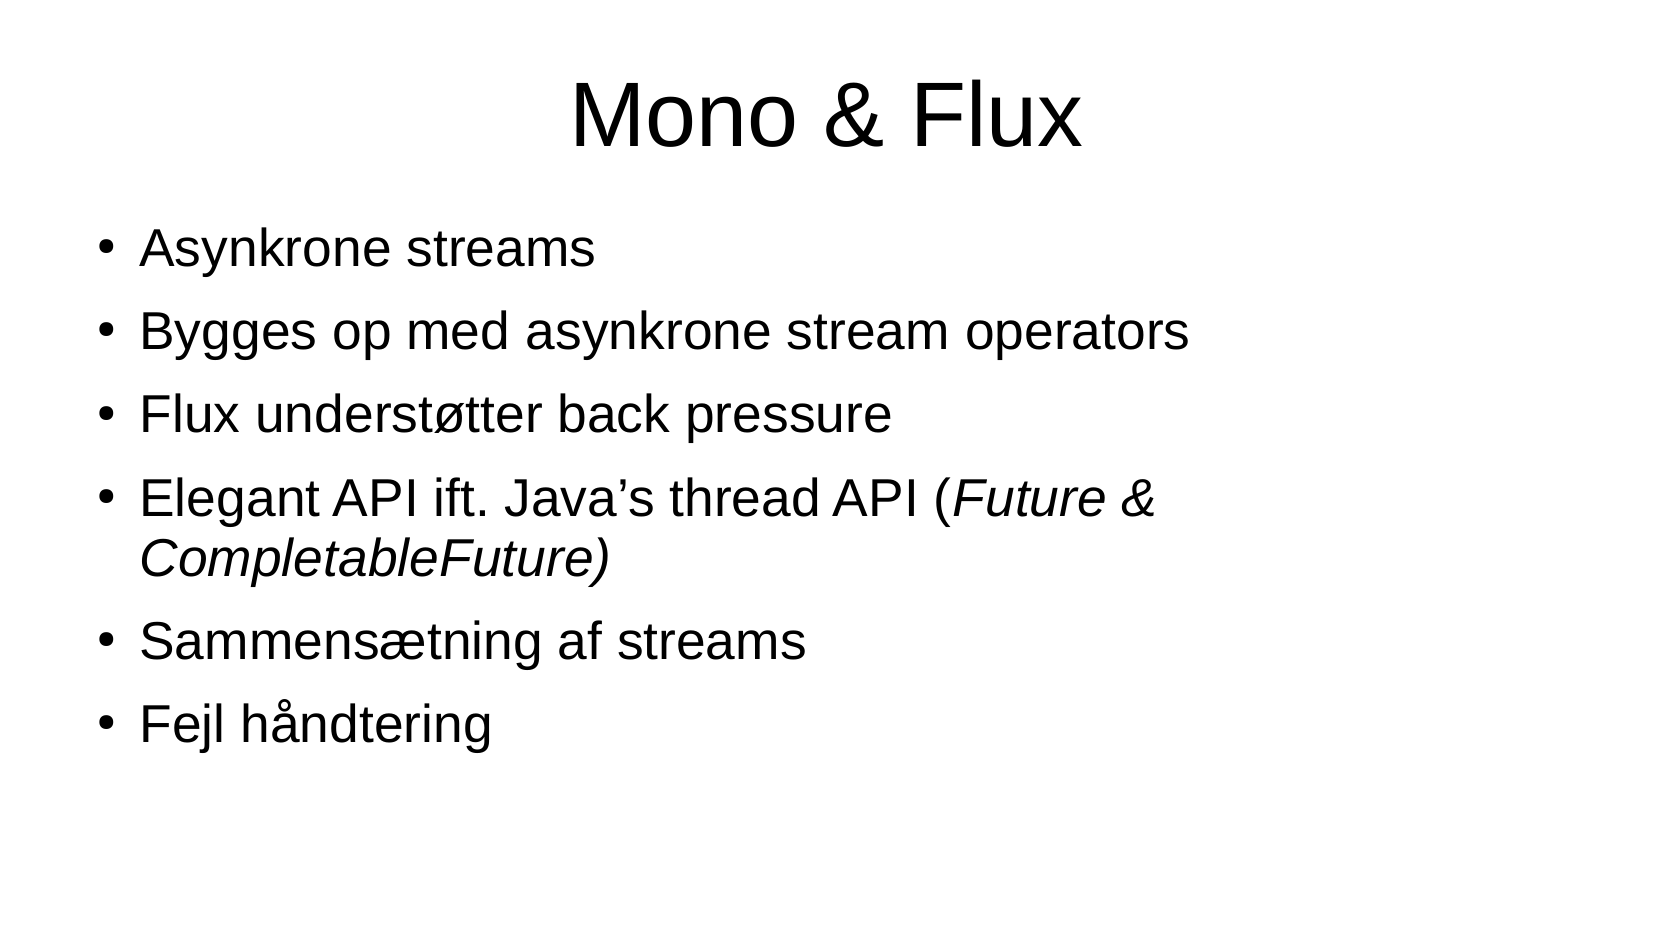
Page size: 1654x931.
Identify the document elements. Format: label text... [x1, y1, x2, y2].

list Asynkrone streams Bygges op med asynkrone stream operators Flux understøtter back pressure Elegant API ift. Java’s thread API (Future & CompletableFuture) Sammensætning af streams Fejl håndtering [82, 217, 1571, 758]
title Mono & Flux [82, 37, 1571, 193]
